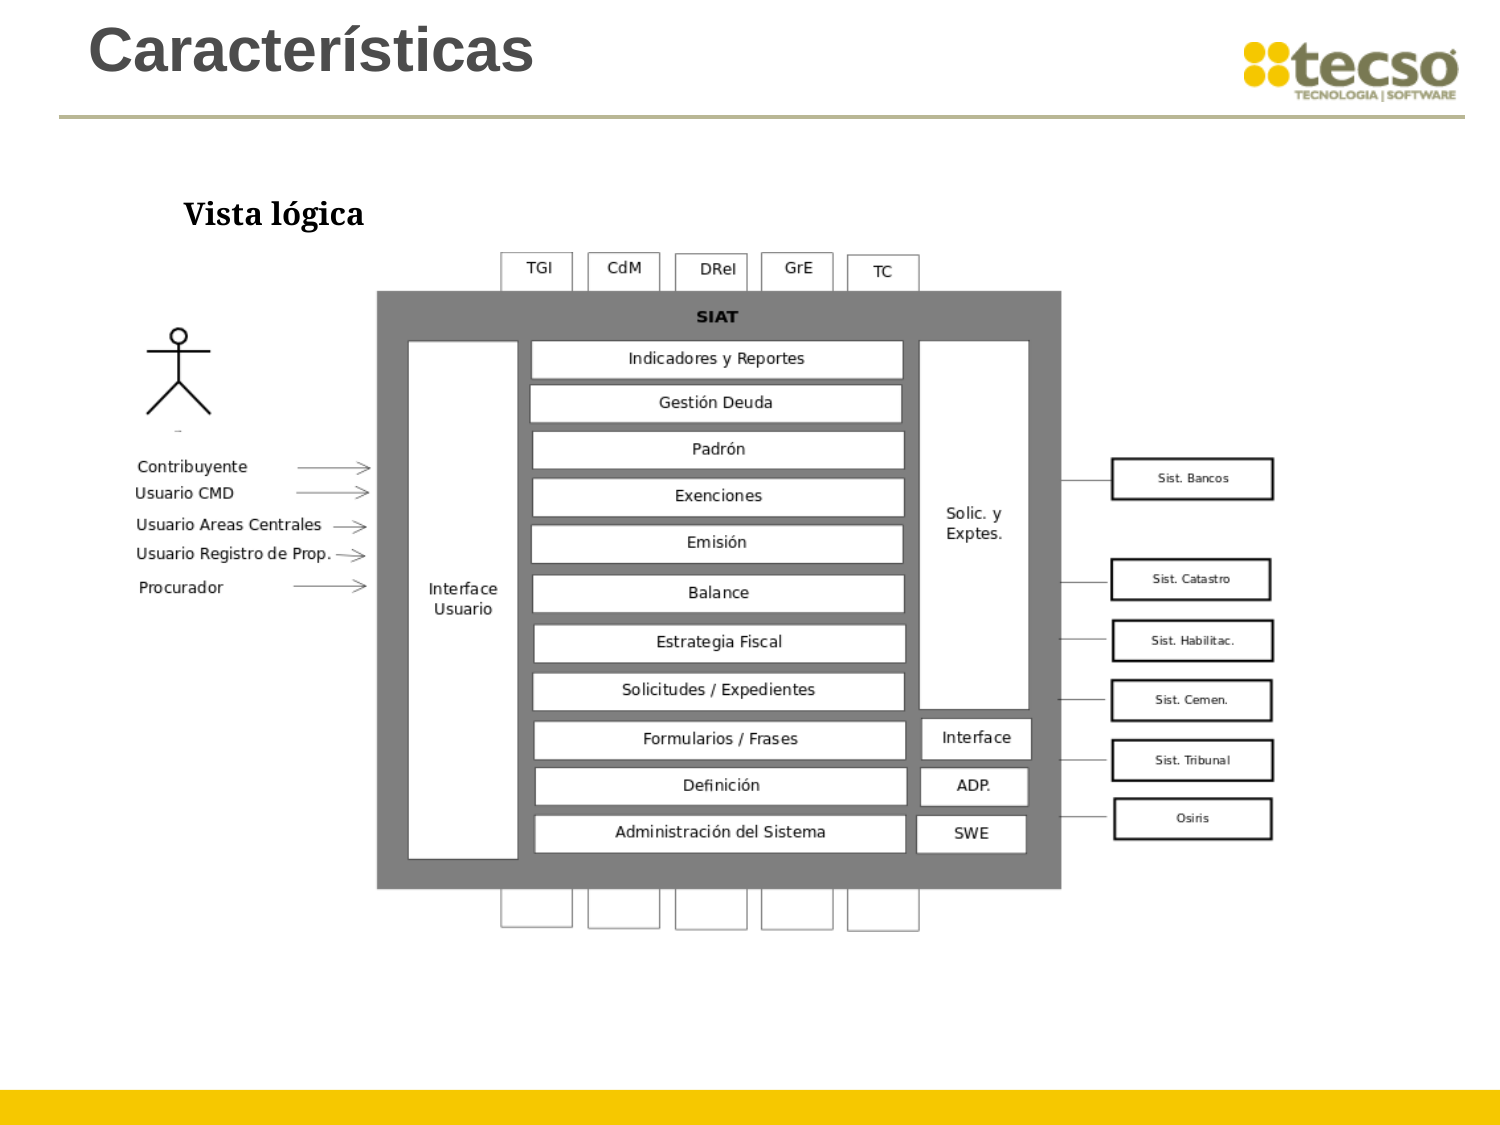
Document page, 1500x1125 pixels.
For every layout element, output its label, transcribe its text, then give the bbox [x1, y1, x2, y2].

picture [132, 249, 1278, 939]
list Vista lógica [112, 184, 1426, 1013]
picture [1244, 42, 1459, 102]
title Características [73, 6, 1238, 211]
